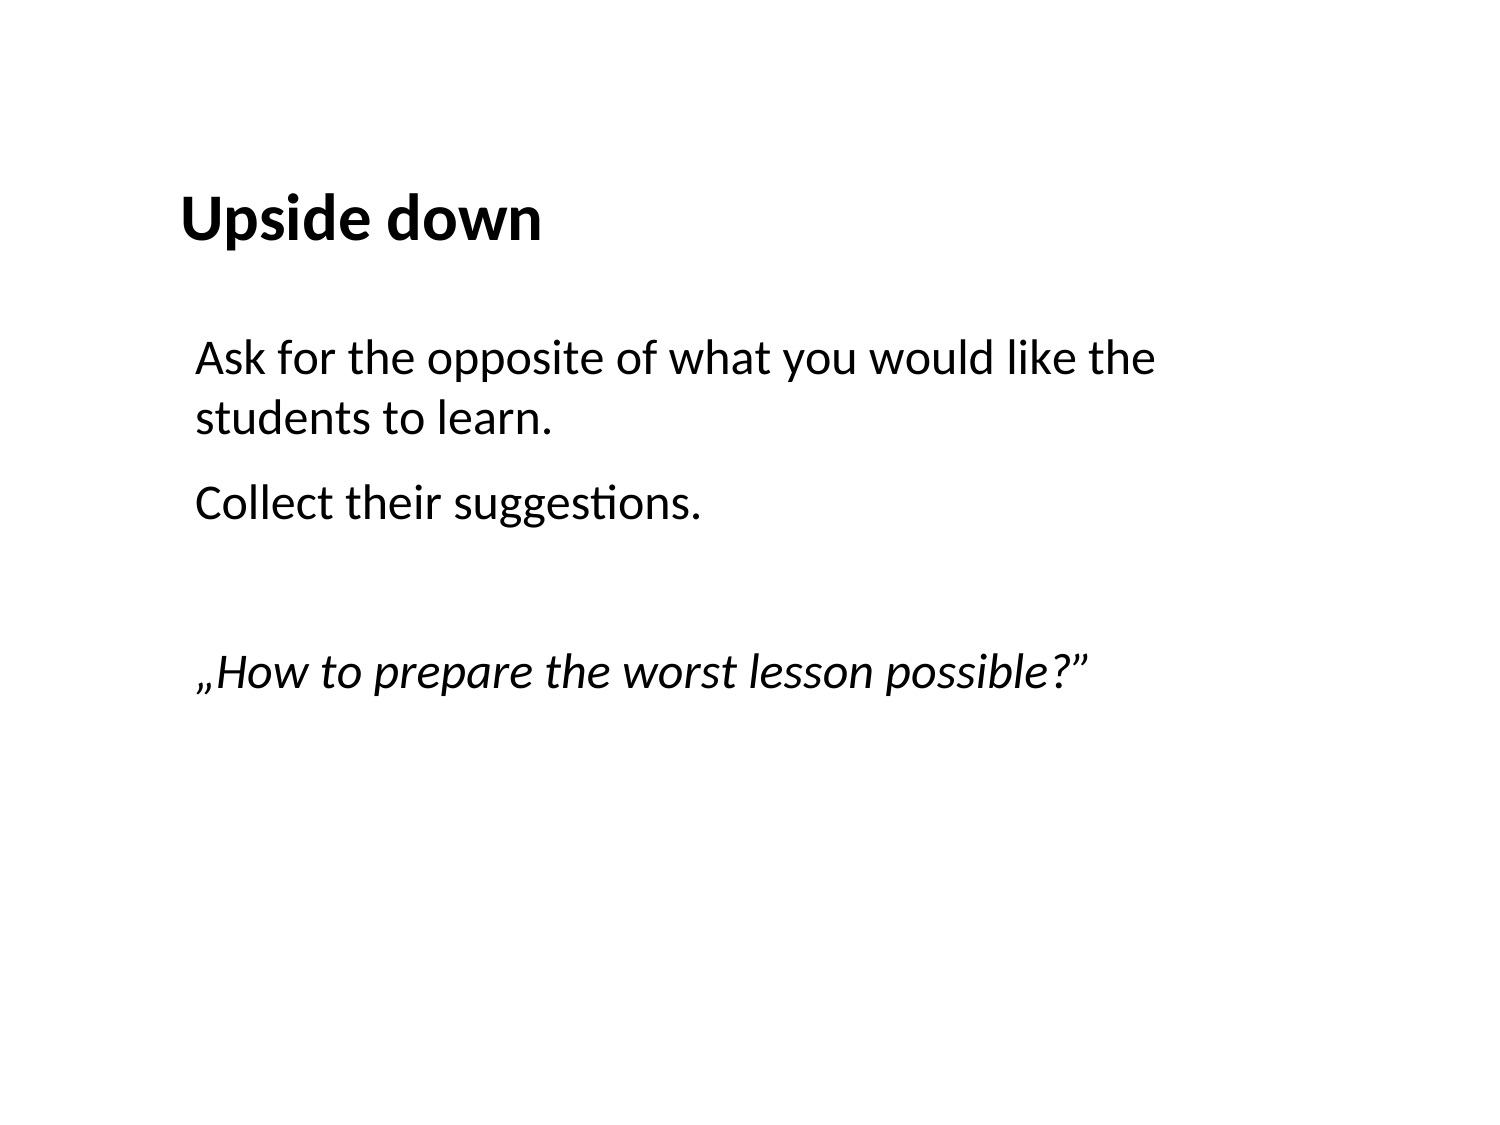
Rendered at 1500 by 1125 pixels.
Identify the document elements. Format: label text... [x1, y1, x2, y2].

text_box Ask for the opposite of what you would like the students to learn. Collect their suggestions. „How to prepare the worst lesson possible?” [179, 316, 1332, 961]
text_box Upside down [164, 166, 1427, 262]
